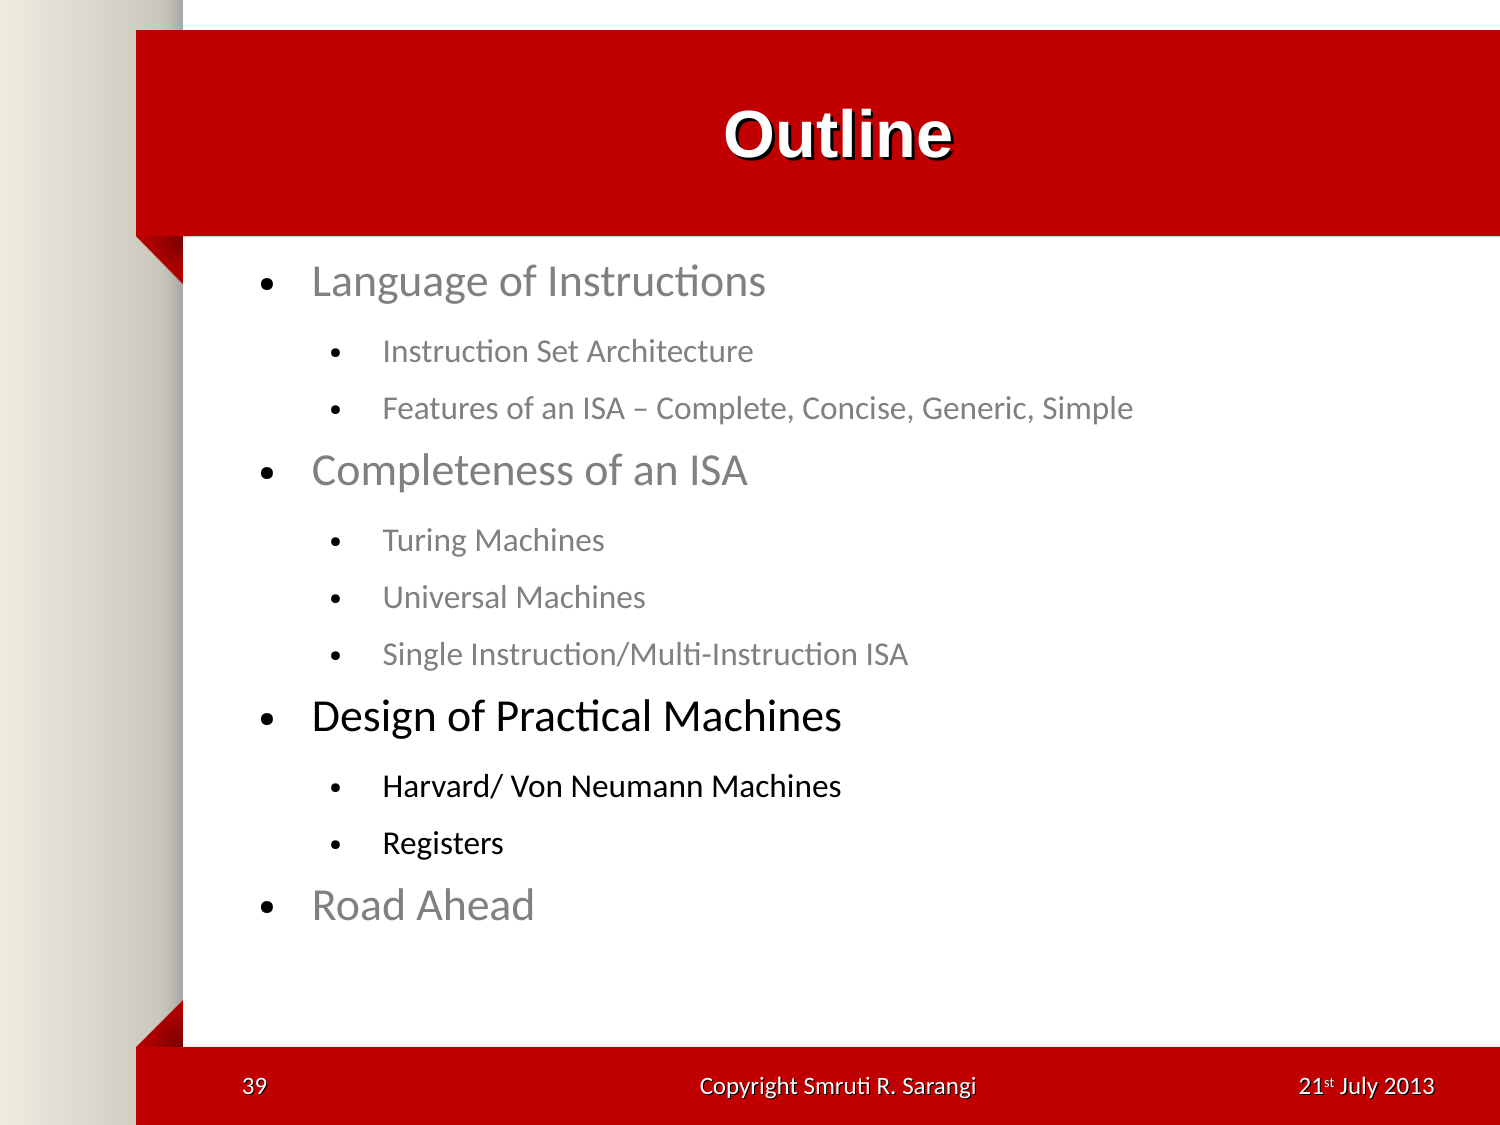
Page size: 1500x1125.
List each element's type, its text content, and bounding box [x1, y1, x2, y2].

list Language of Instructions Instruction Set Architecture Features of an ISA – Complete, Concise, Generic, Simple Completeness of an ISA Turing Machines Universal Machines Single Instruction/Multi-Instruction ISA Design of Practical Machines Harvard/ Von Neumann Machines Registers Road Ahead [240, 262, 1458, 1005]
title Outline [230, 57, 1447, 211]
picture [0, 0, 1500, 1125]
